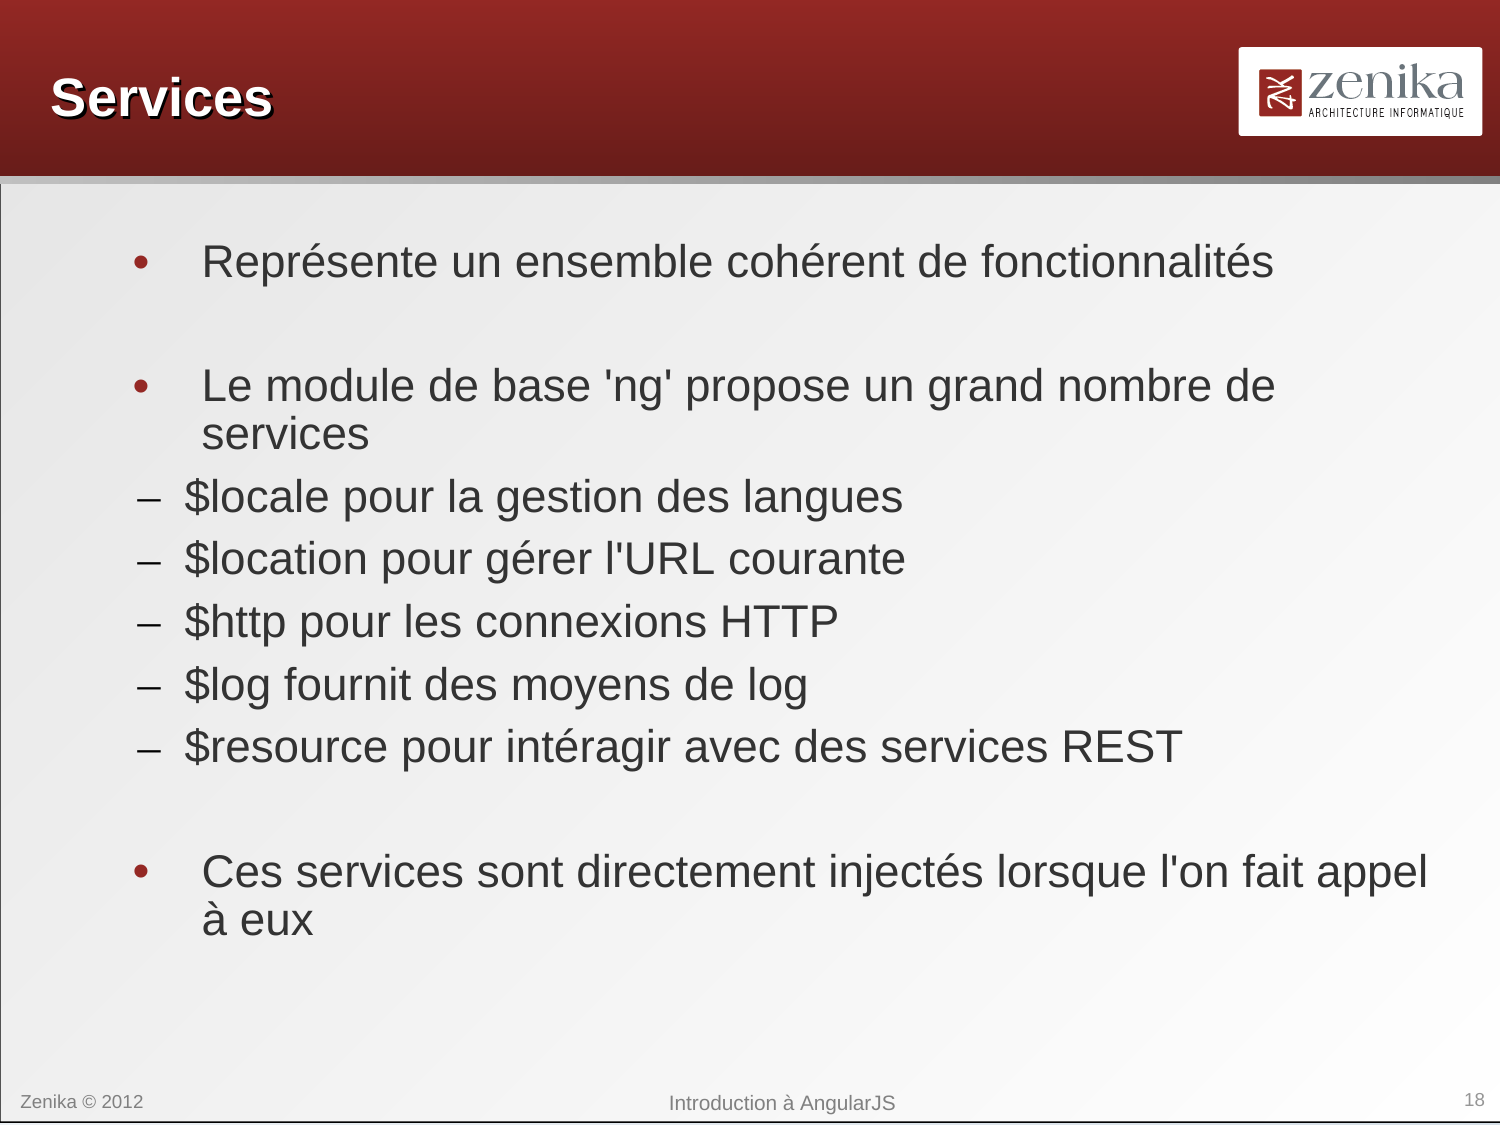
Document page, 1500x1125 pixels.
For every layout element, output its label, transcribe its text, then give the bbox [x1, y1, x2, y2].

title Services [50, 15, 1206, 180]
list Représente un ensemble cohérent de fonctionnalités Le module de base 'ng' propose un grand nombre de services $locale pour la gestion des langues $location pour gérer l'URL courante $http pour les connexions HTTP $log fournit des moyens de log $resource pour intéragir avec des services REST Ces services sont directement injectés lorsque l'on fait appel à eux [62, 236, 1447, 1065]
picture [1257, 58, 1464, 125]
